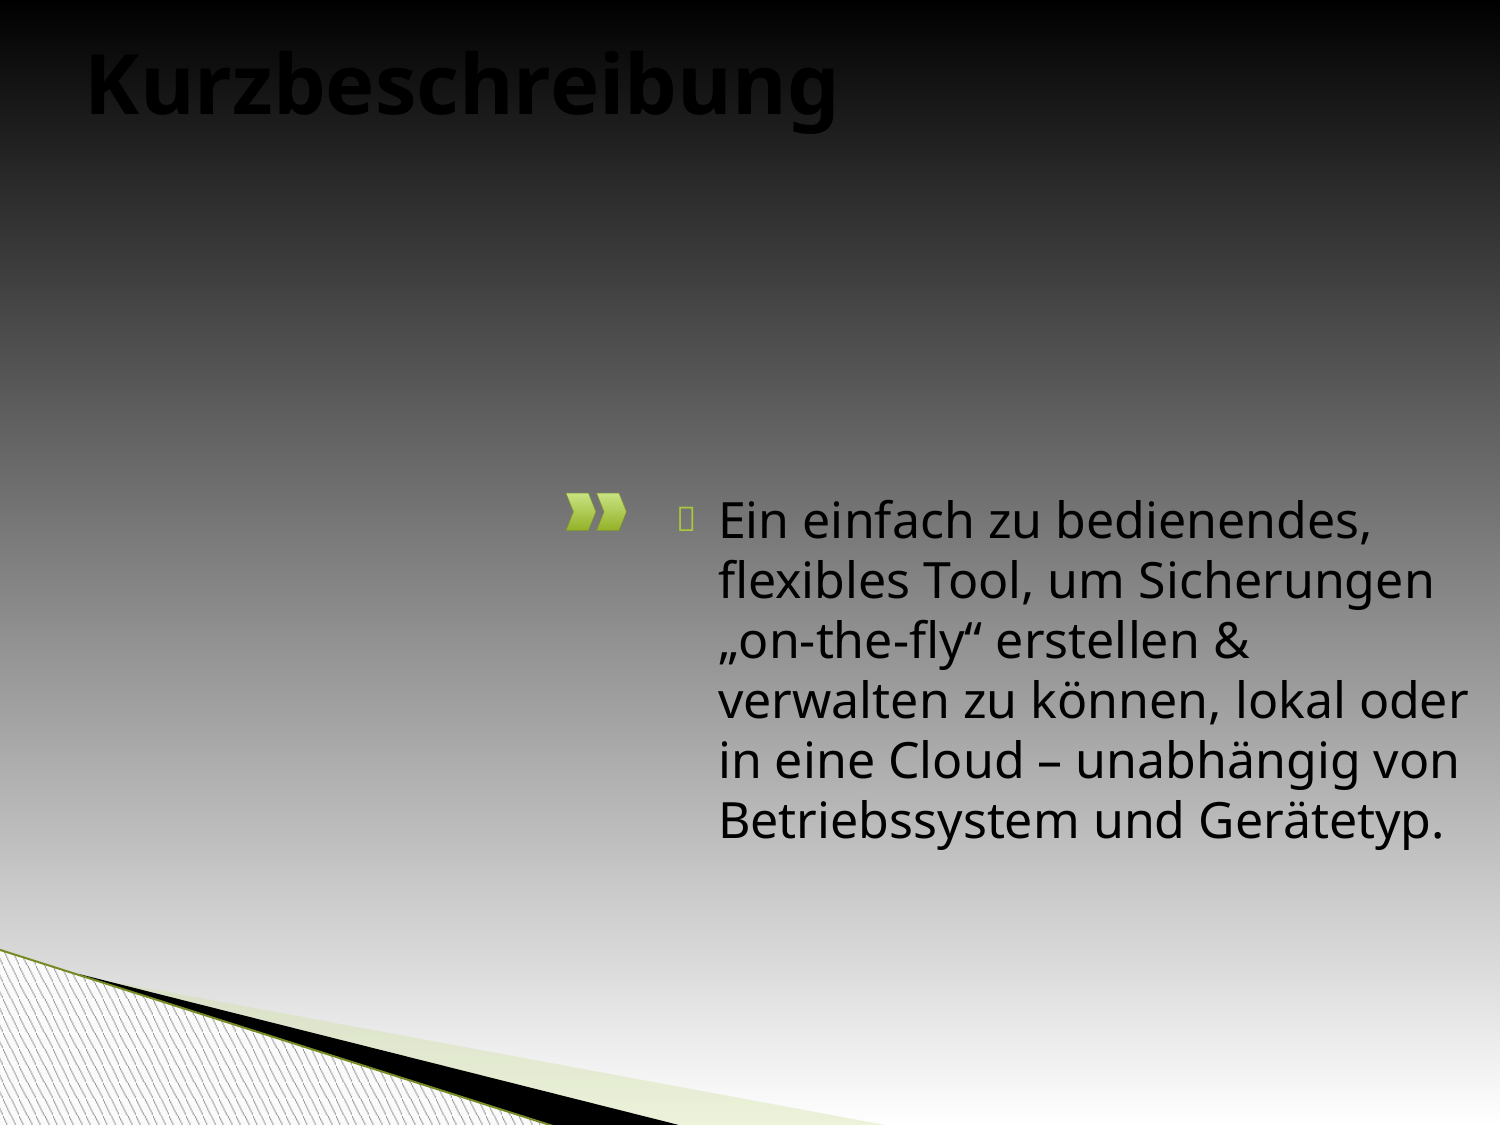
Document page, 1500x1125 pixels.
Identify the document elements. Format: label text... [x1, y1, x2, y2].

list Ein einfach zu bedienendes, flexibles Tool, um Sicherungen „on-the-fly“ erstellen & verwalten zu können, lokal oder in eine Cloud – unabhängig von Betriebssystem und Gerätetyp. [643, 480, 1500, 985]
title Kurzbeschreibung [70, 23, 1007, 205]
picture [0, 952, 543, 1125]
